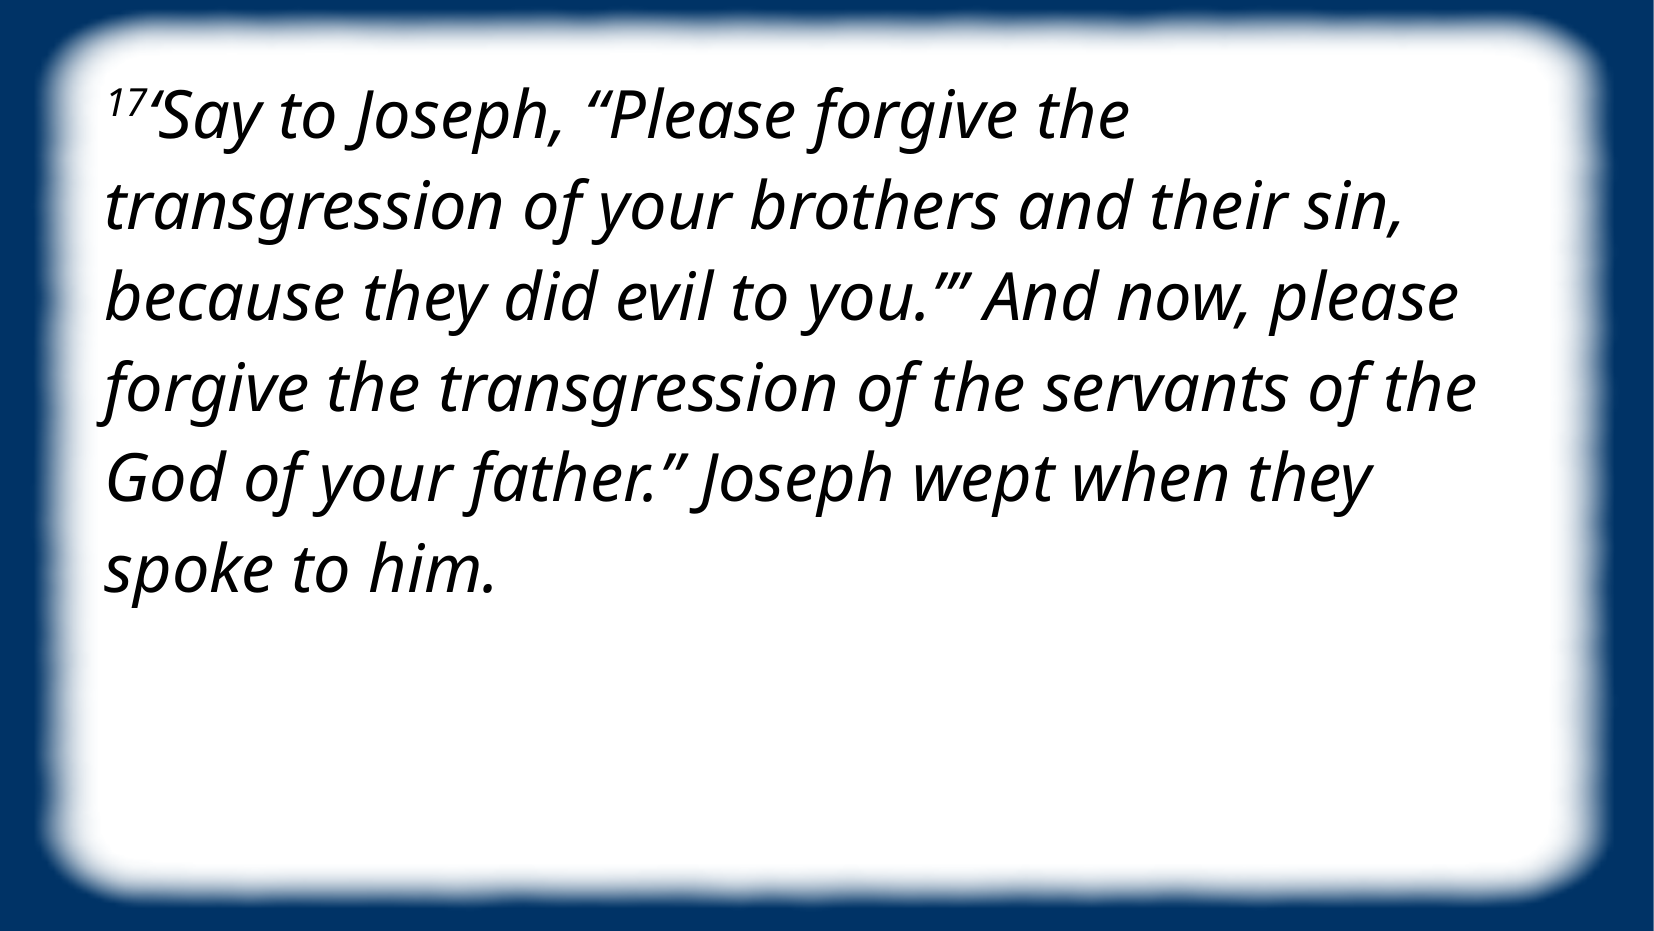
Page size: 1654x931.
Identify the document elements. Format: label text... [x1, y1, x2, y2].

picture [0, 0, 1654, 931]
text_box 17‘Say to Joseph, “Please forgive the transgression of your brothers and their sin, because they did evil to you.”’ And now, please forgive the transgression of the servants of the God of your father.” Joseph wept when they spoke to him. [90, 60, 1546, 608]
